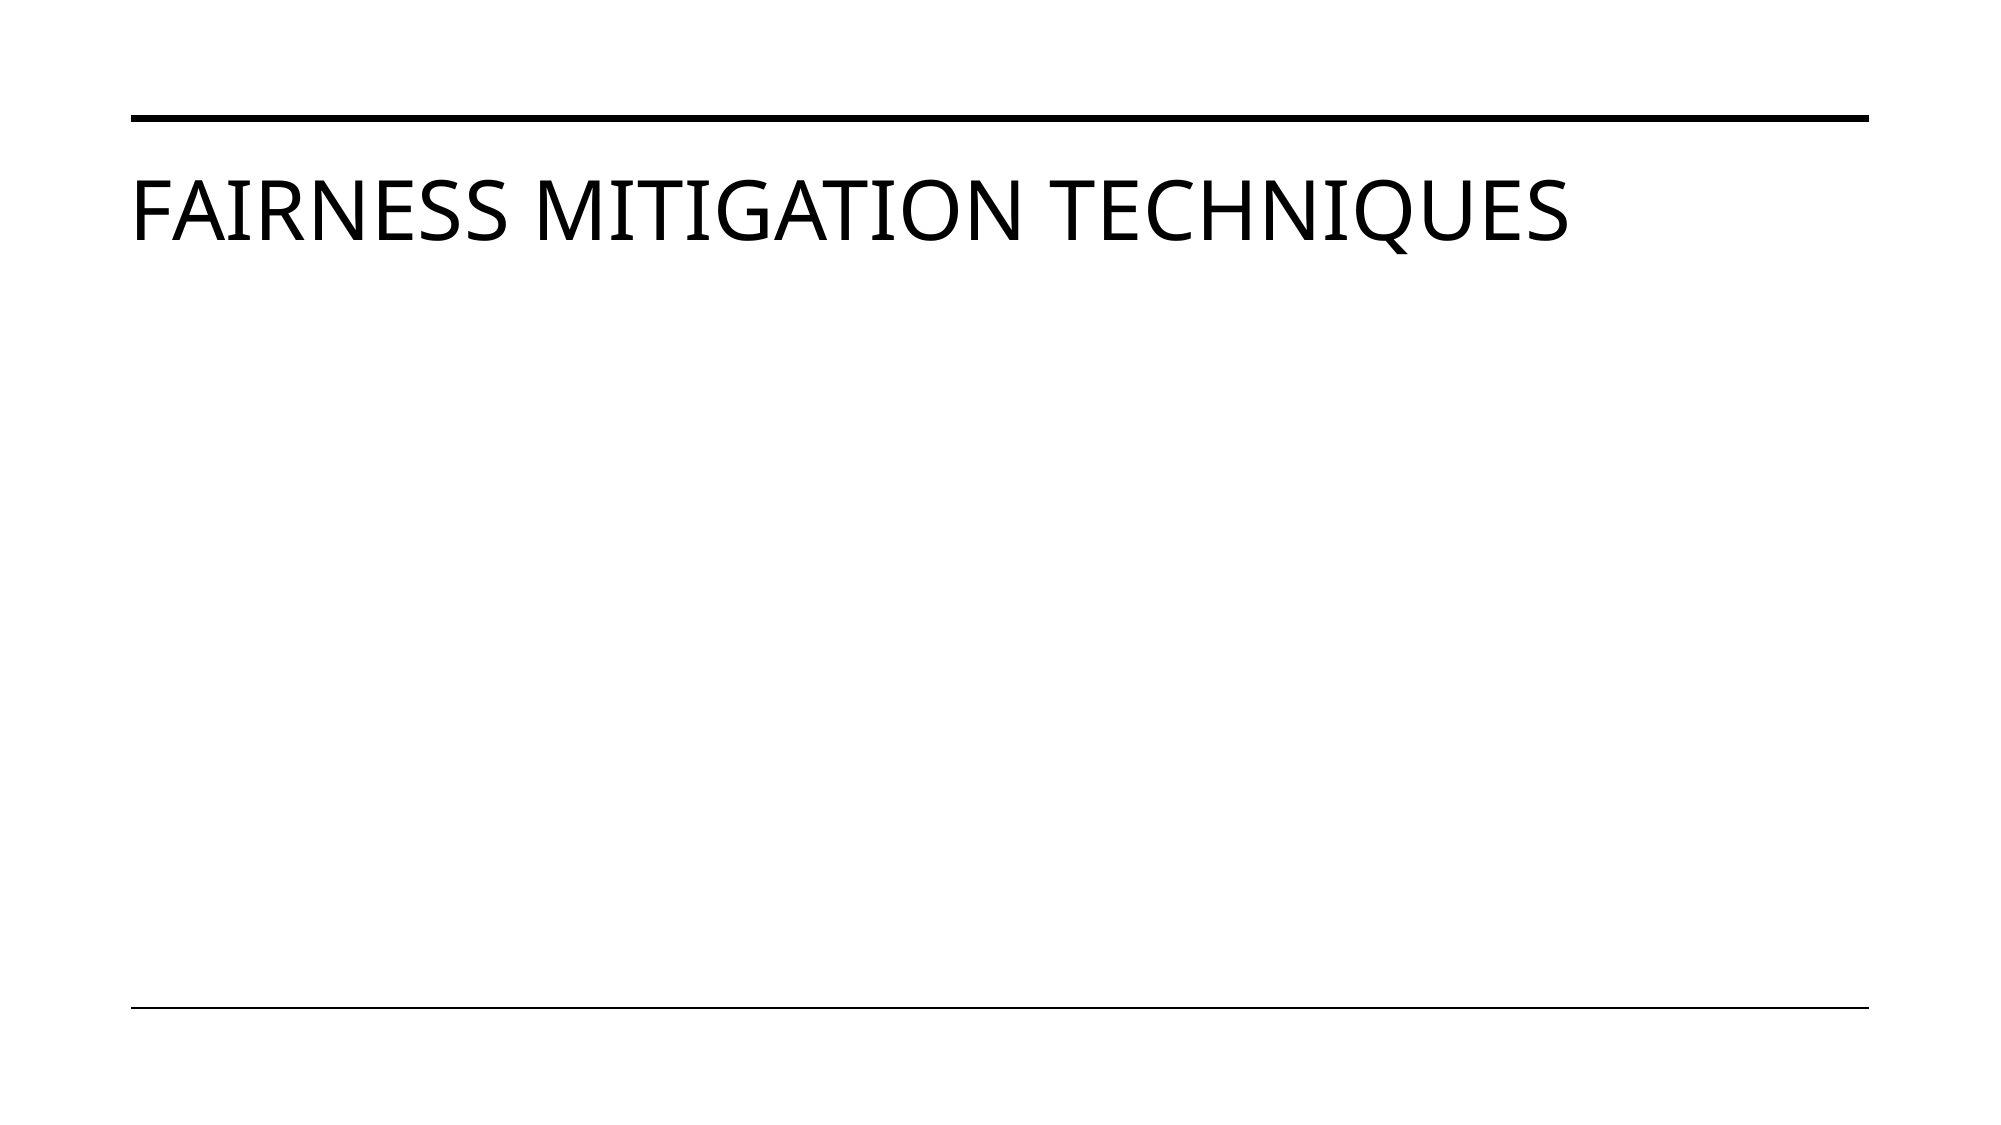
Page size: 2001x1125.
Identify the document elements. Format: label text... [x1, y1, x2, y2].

title Fairness mitigation techniques [114, 149, 1869, 365]
